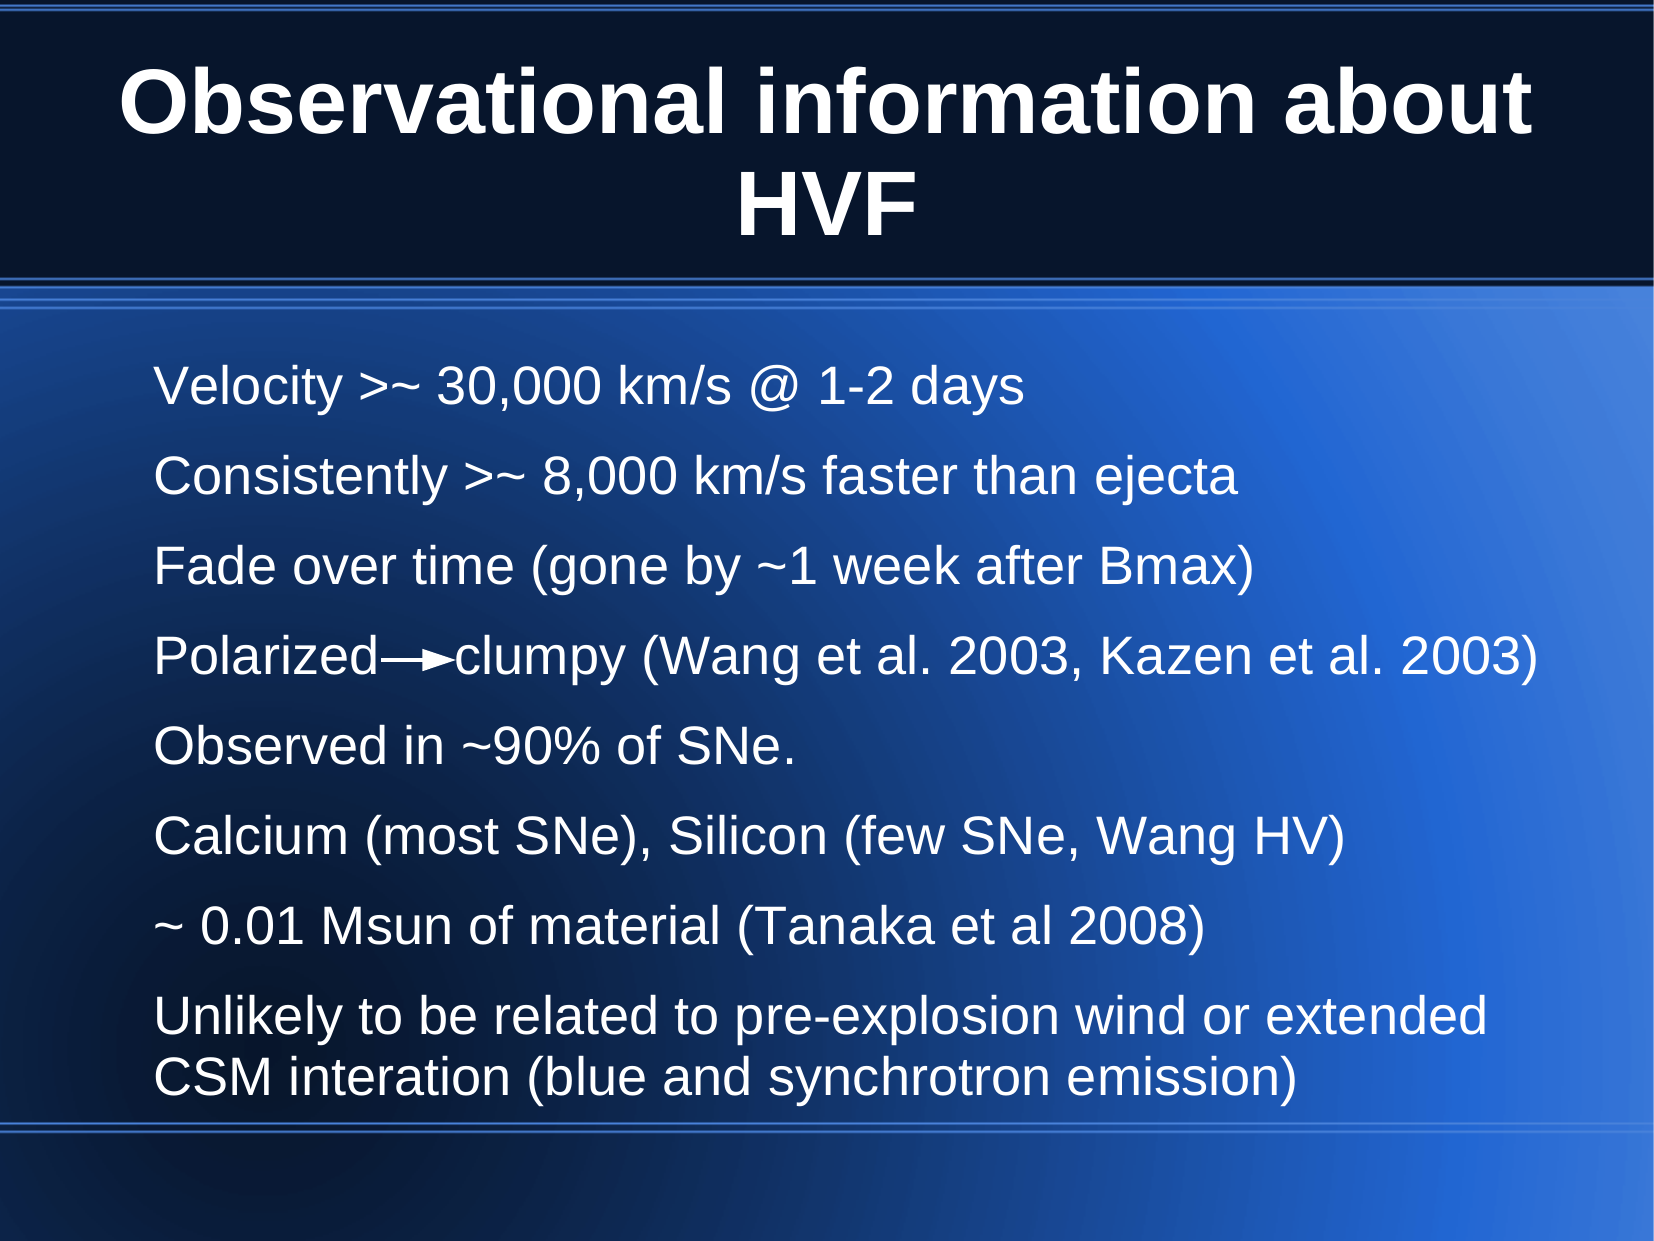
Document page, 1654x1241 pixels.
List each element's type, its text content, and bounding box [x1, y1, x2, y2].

picture [0, 0, 1654, 1241]
title Observational information about HVF [82, 49, 1571, 257]
list Velocity >~ 30,000 km/s @ 1-2 days Consistently >~ 8,000 km/s faster than ejecta Fade over time (gone by ~1 week after Bmax) Polarized clumpy (Wang et al. 2003, Kazen et al. 2003) Observed in ~90% of SNe. Calcium (most SNe), Silicon (few SNe, Wang HV) ~ 0.01 Msun of material (Tanaka et al 2008) Unlikely to be related to pre-explosion wind or extended CSM interation (blue and synchrotron emission) [82, 355, 1571, 1211]
